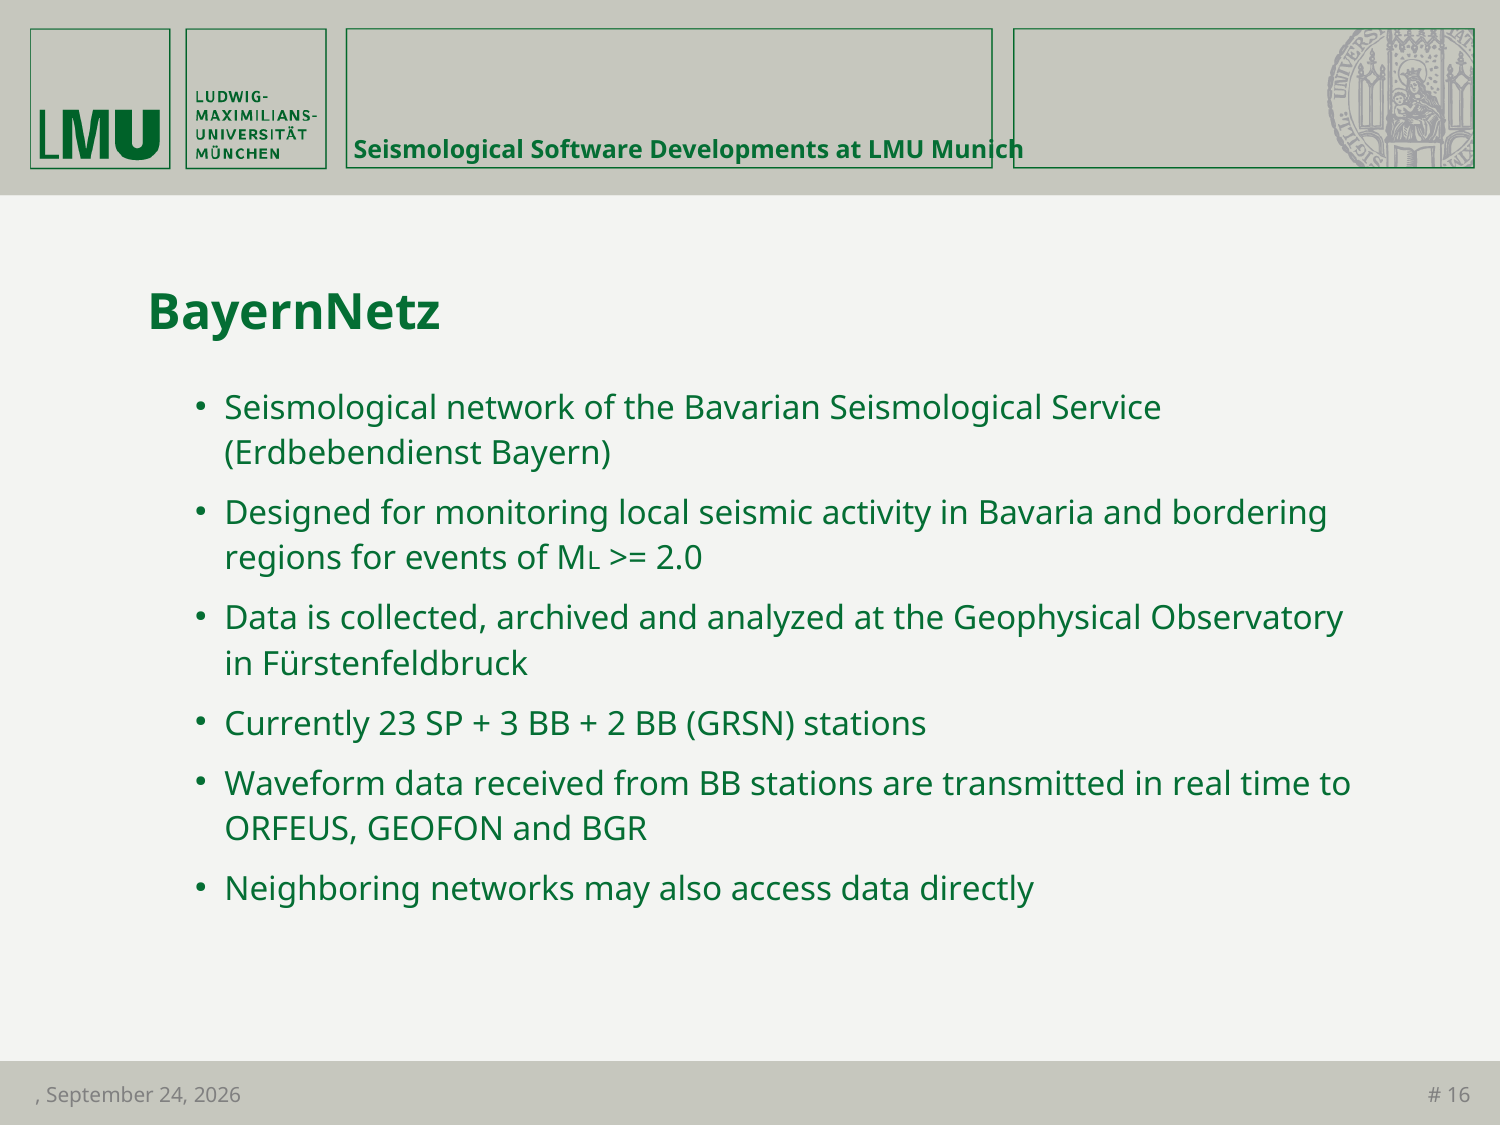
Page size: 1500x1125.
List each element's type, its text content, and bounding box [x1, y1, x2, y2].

picture [0, 0, 1500, 1125]
title BayernNetz [147, 265, 1359, 355]
list Seismological network of the Bavarian Seismological Service (Erdbebendienst Bayern) Designed for monitoring local seismic activity in Bavaria and bordering regions for events of ML >= 2.0 Data is collected, archived and analyzed at the Geophysical Observatory in Fürstenfeldbruck Currently 23 SP + 3 BB + 2 BB (GRSN) stations Waveform data received from BB stations are transmitted in real time to ORFEUS, GEOFON and BGR Neighboring networks may also access data directly [147, 383, 1359, 1004]
